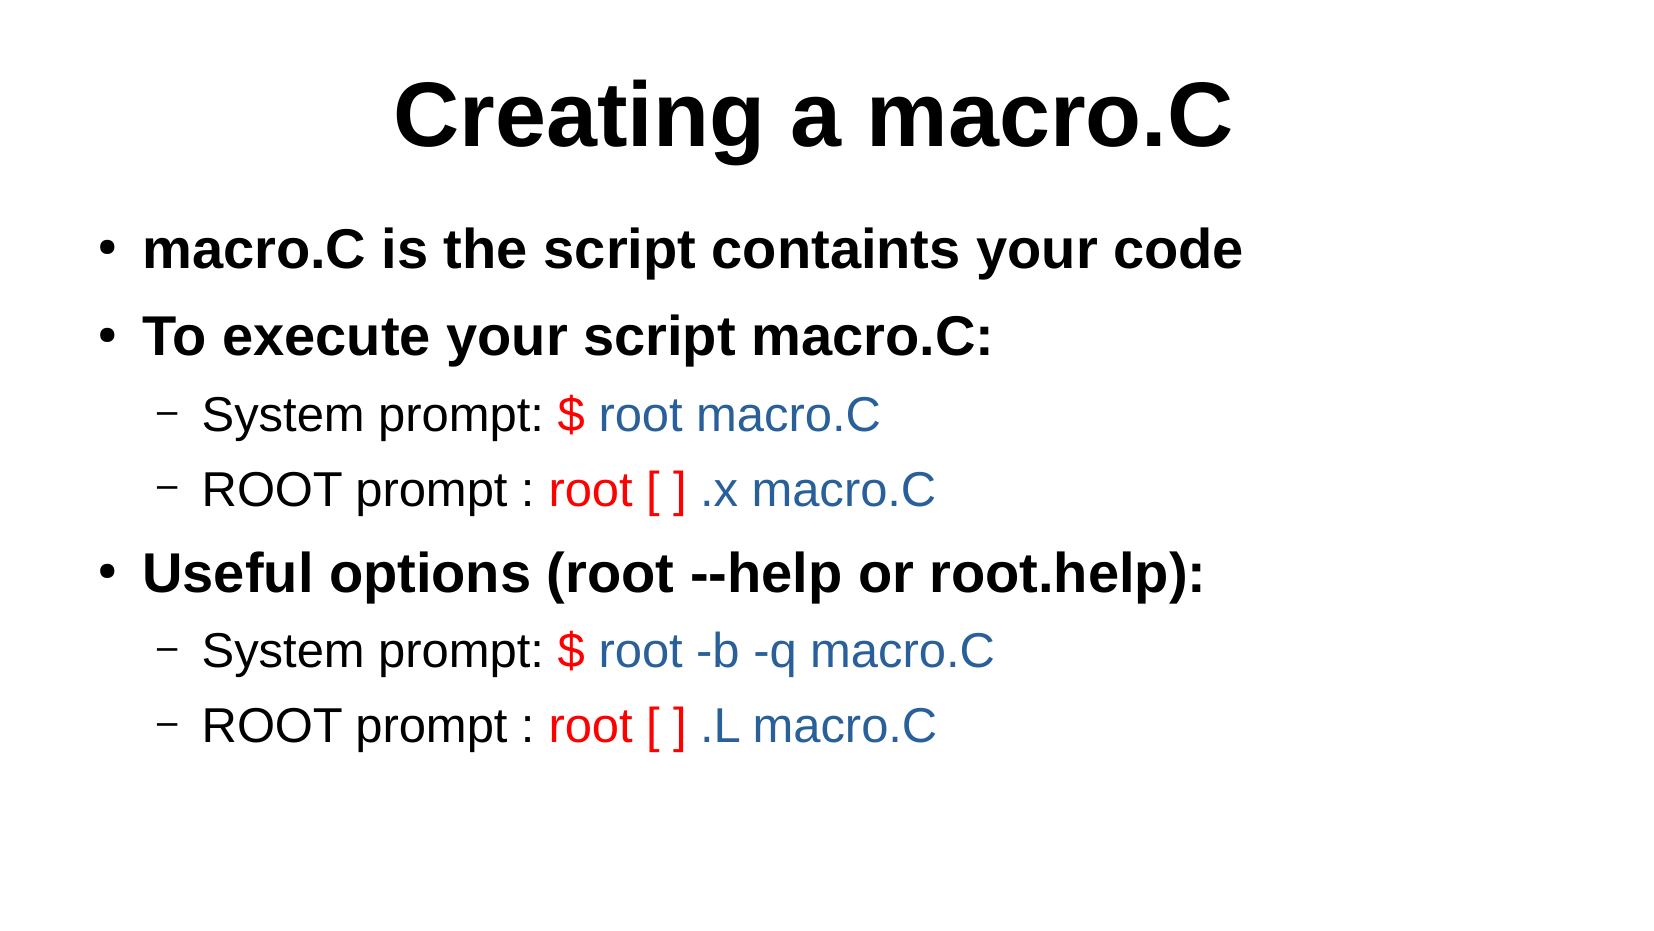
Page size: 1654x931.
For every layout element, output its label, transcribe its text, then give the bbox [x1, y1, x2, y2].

list macro.C is the script containts your code To execute your script macro.C: System prompt: $ root macro.C ROOT prompt : root [ ] .x macro.C Useful options (root --help or root.help): System prompt: $ root -b -q macro.C ROOT prompt : root [ ] .L macro.C [82, 217, 1571, 758]
title Creating a macro.C [82, 37, 1571, 193]
